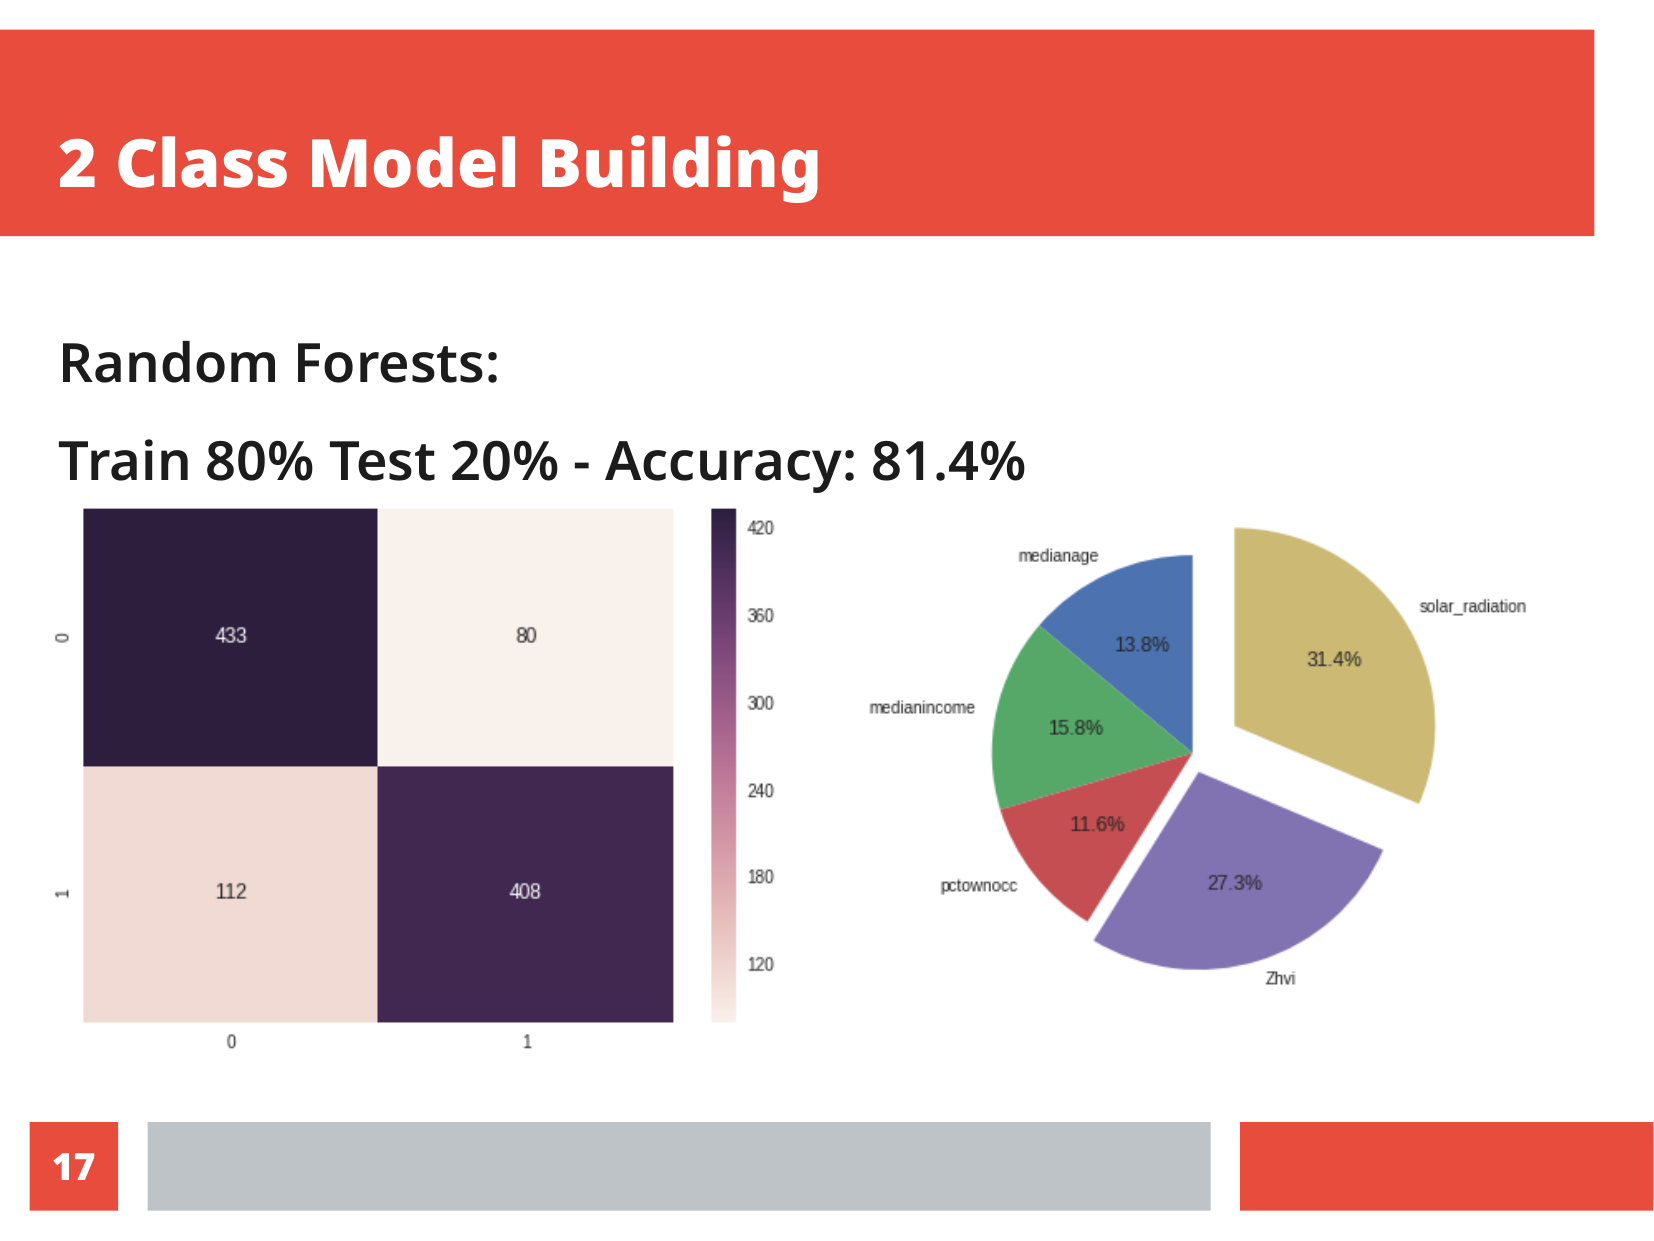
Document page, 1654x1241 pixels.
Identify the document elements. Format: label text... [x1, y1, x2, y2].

picture [44, 497, 786, 1064]
title 2 Class Model Building [59, 59, 1595, 207]
list Random Forests: Train 80% Test 20% - Accuracy: 81.4% [59, 324, 1565, 1093]
picture [832, 495, 1594, 1006]
